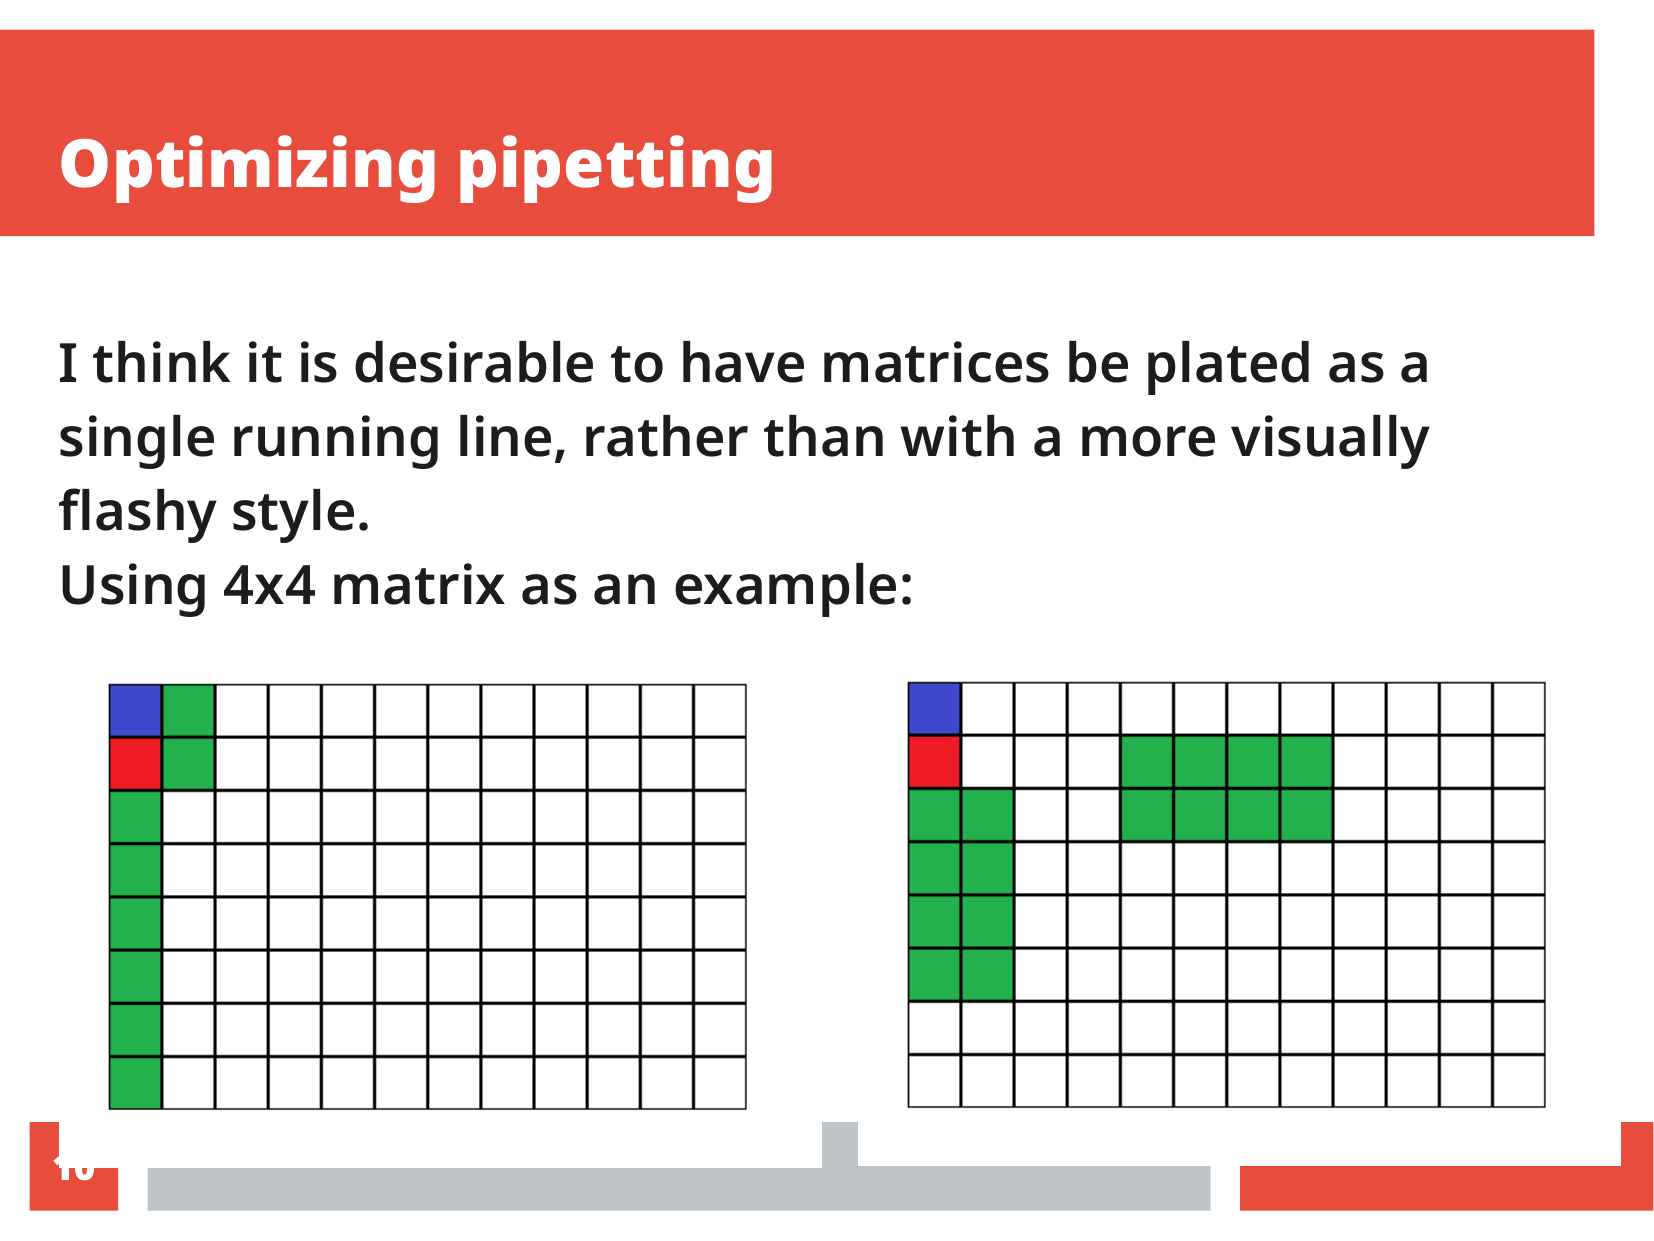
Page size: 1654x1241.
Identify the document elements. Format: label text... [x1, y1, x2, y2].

title Optimizing pipetting [59, 59, 1595, 207]
picture [59, 631, 822, 1168]
list I think it is desirable to have matrices be plated as a single running line, rather than with a more visually flashy style. Using 4x4 matrix as an example: Yes No [59, 324, 1565, 1093]
picture [858, 629, 1621, 1166]
